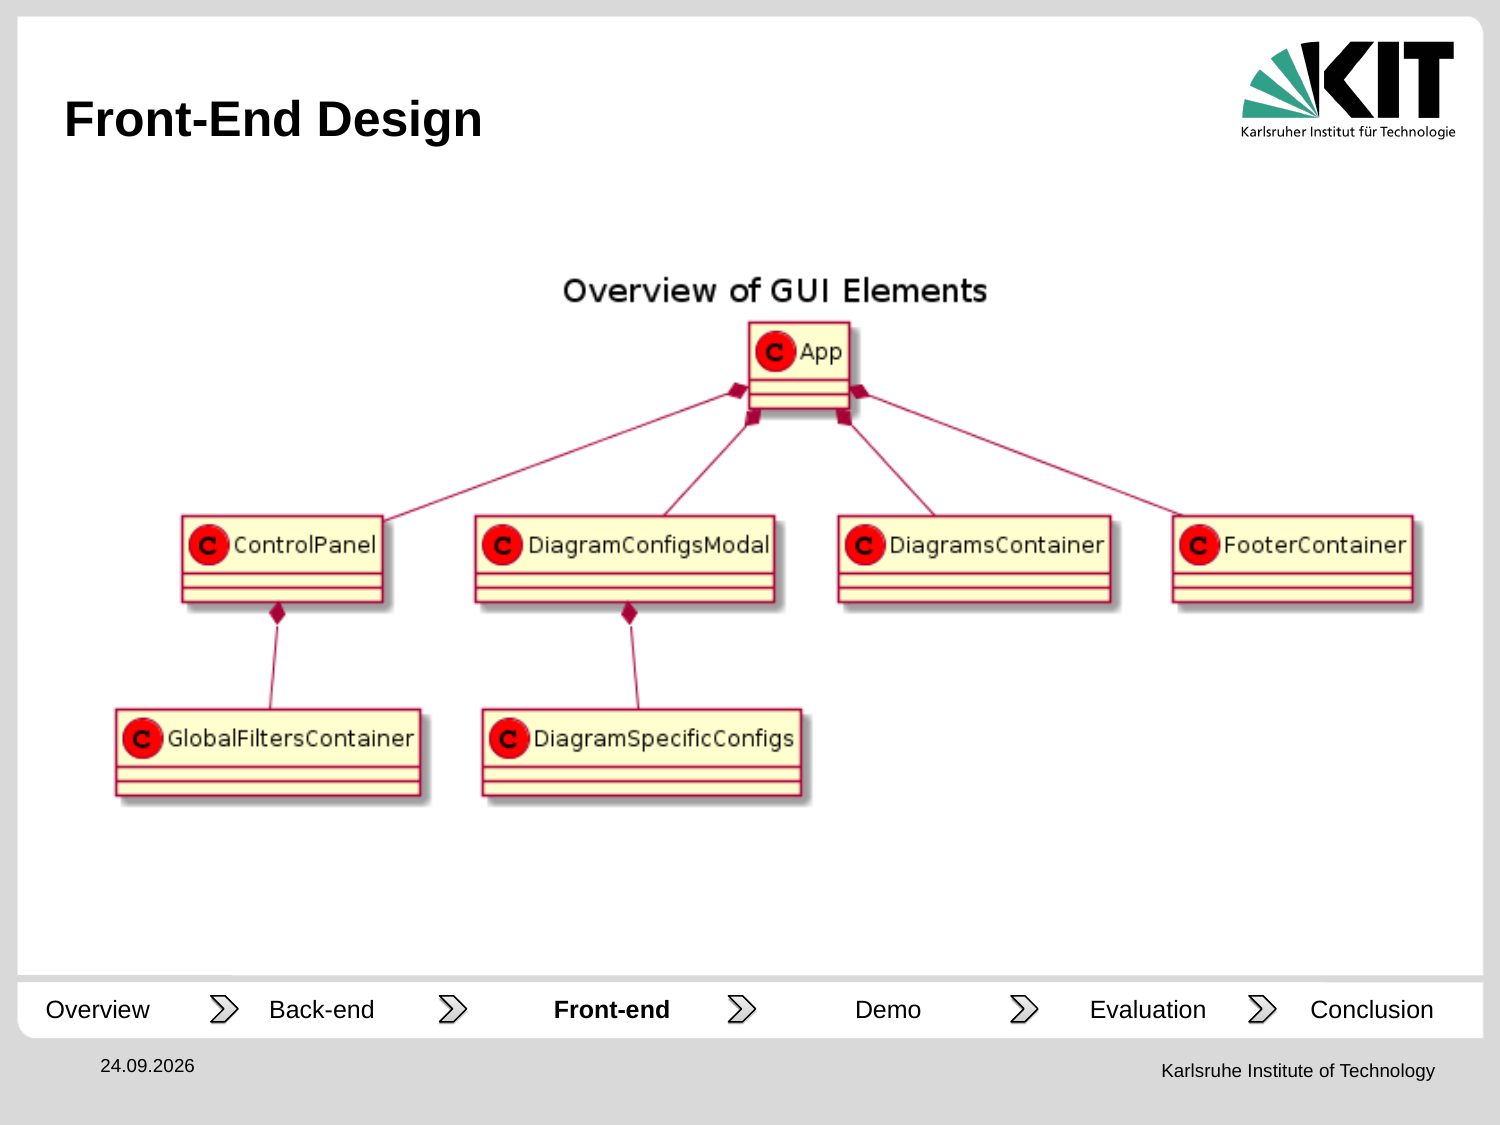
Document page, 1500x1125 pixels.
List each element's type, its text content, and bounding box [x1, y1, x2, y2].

picture [0, 0, 1500, 1125]
text_box [728, 995, 756, 1022]
text_box Demo [840, 986, 937, 1031]
title Front-End Design [64, 54, 1198, 147]
text_box [1248, 995, 1277, 1022]
text_box 13.04.2019 [100, 1053, 272, 1113]
text_box Back-end [254, 986, 418, 1031]
text_box [1010, 995, 1038, 1022]
text_box [439, 995, 467, 1022]
text_box Front-end [539, 986, 686, 1031]
text_box Evaluation [1075, 986, 1222, 1031]
text_box Conclusion [1295, 986, 1500, 1031]
text_box Overview [30, 986, 194, 1031]
text_box [210, 995, 238, 1022]
